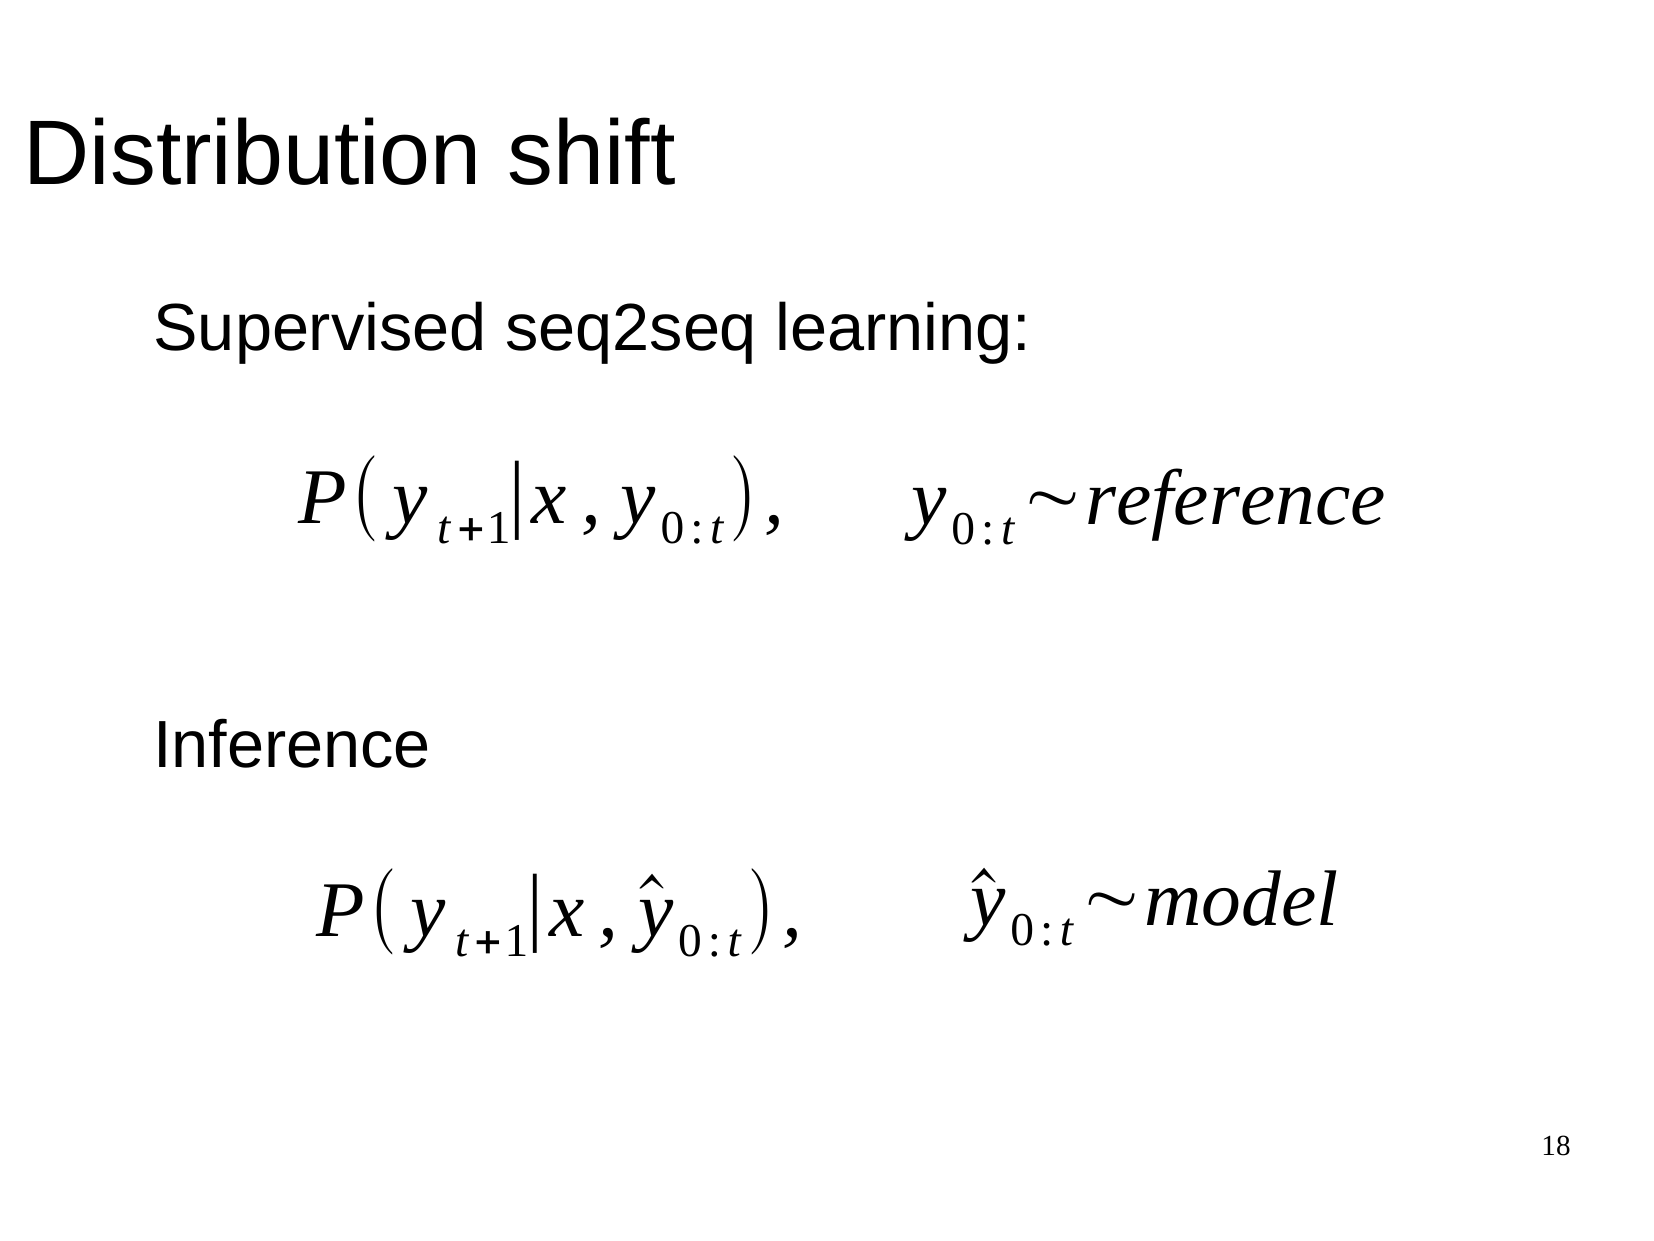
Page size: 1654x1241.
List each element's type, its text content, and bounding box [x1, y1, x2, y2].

chart [291, 862, 820, 965]
list Supervised seq2seq learning: Inference [82, 290, 1571, 1010]
chart [273, 449, 802, 552]
title Distribution shift [23, 49, 1512, 257]
chart [881, 455, 1401, 556]
chart [940, 857, 1361, 958]
